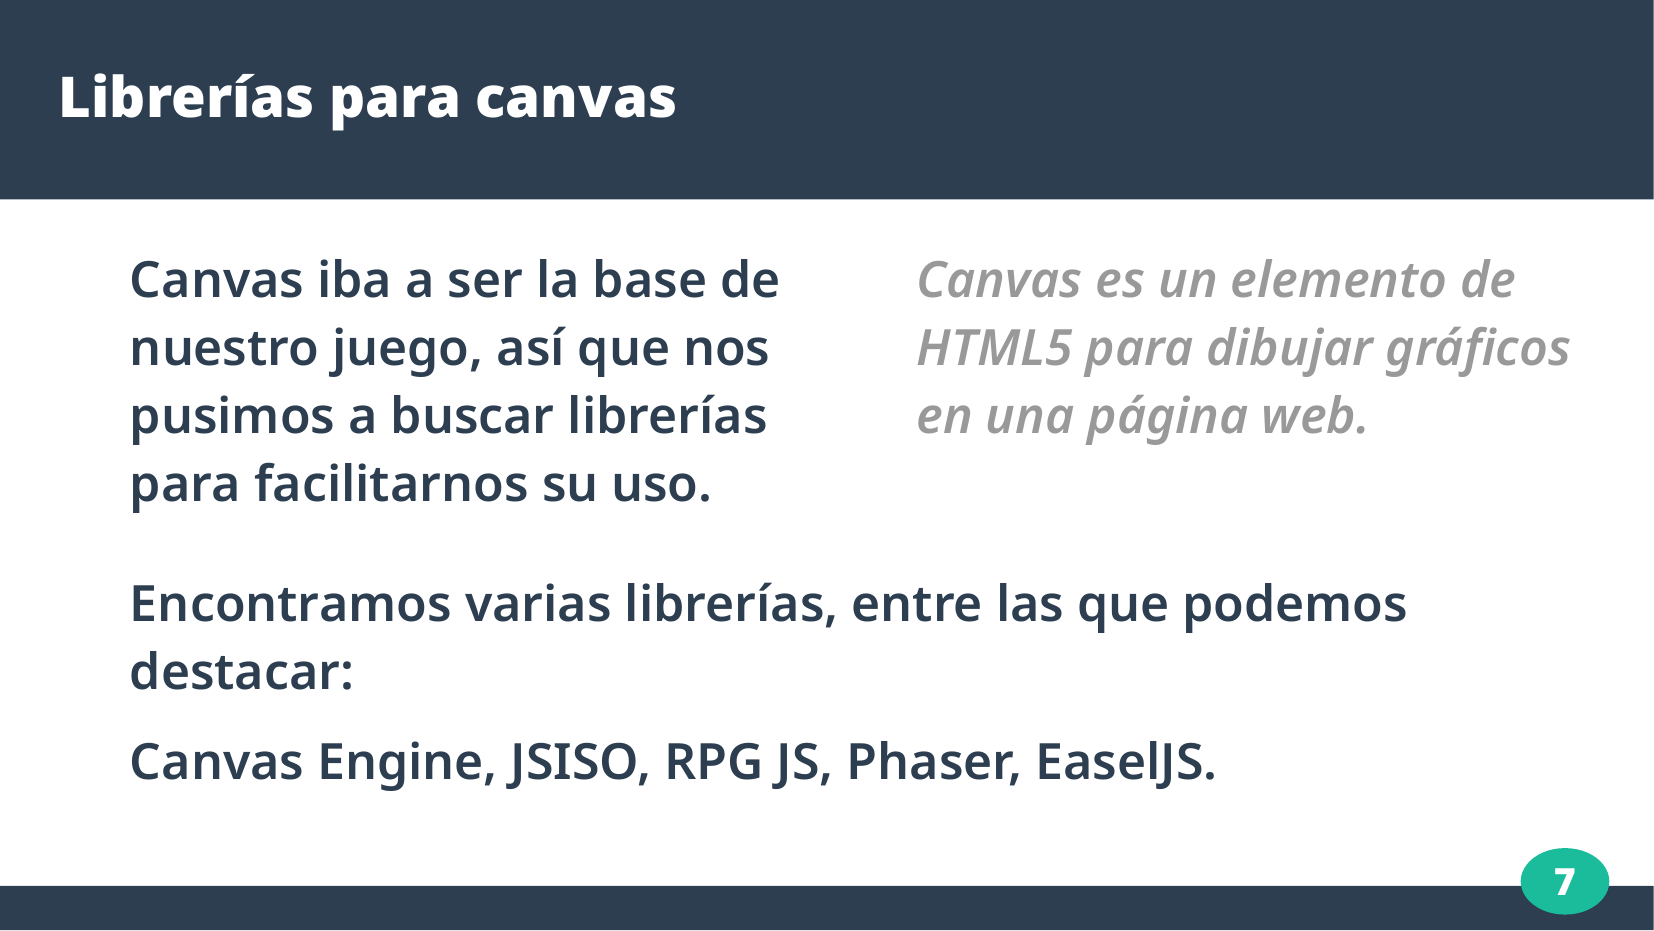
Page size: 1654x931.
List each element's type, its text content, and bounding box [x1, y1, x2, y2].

list Canvas es un elemento de HTML5 para dibujar gráficos en una página web. [845, 243, 1596, 540]
list Encontramos varias librerías, entre las que podemos destacar: Canvas Engine, JSISO, RPG JS, Phaser, EaselJS. [59, 567, 1595, 864]
list Canvas iba a ser la base de nuestro juego, así que nos pusimos a buscar librerías para facilitarnos su uso. [59, 243, 809, 540]
title Librerías para canvas [59, 37, 1595, 155]
